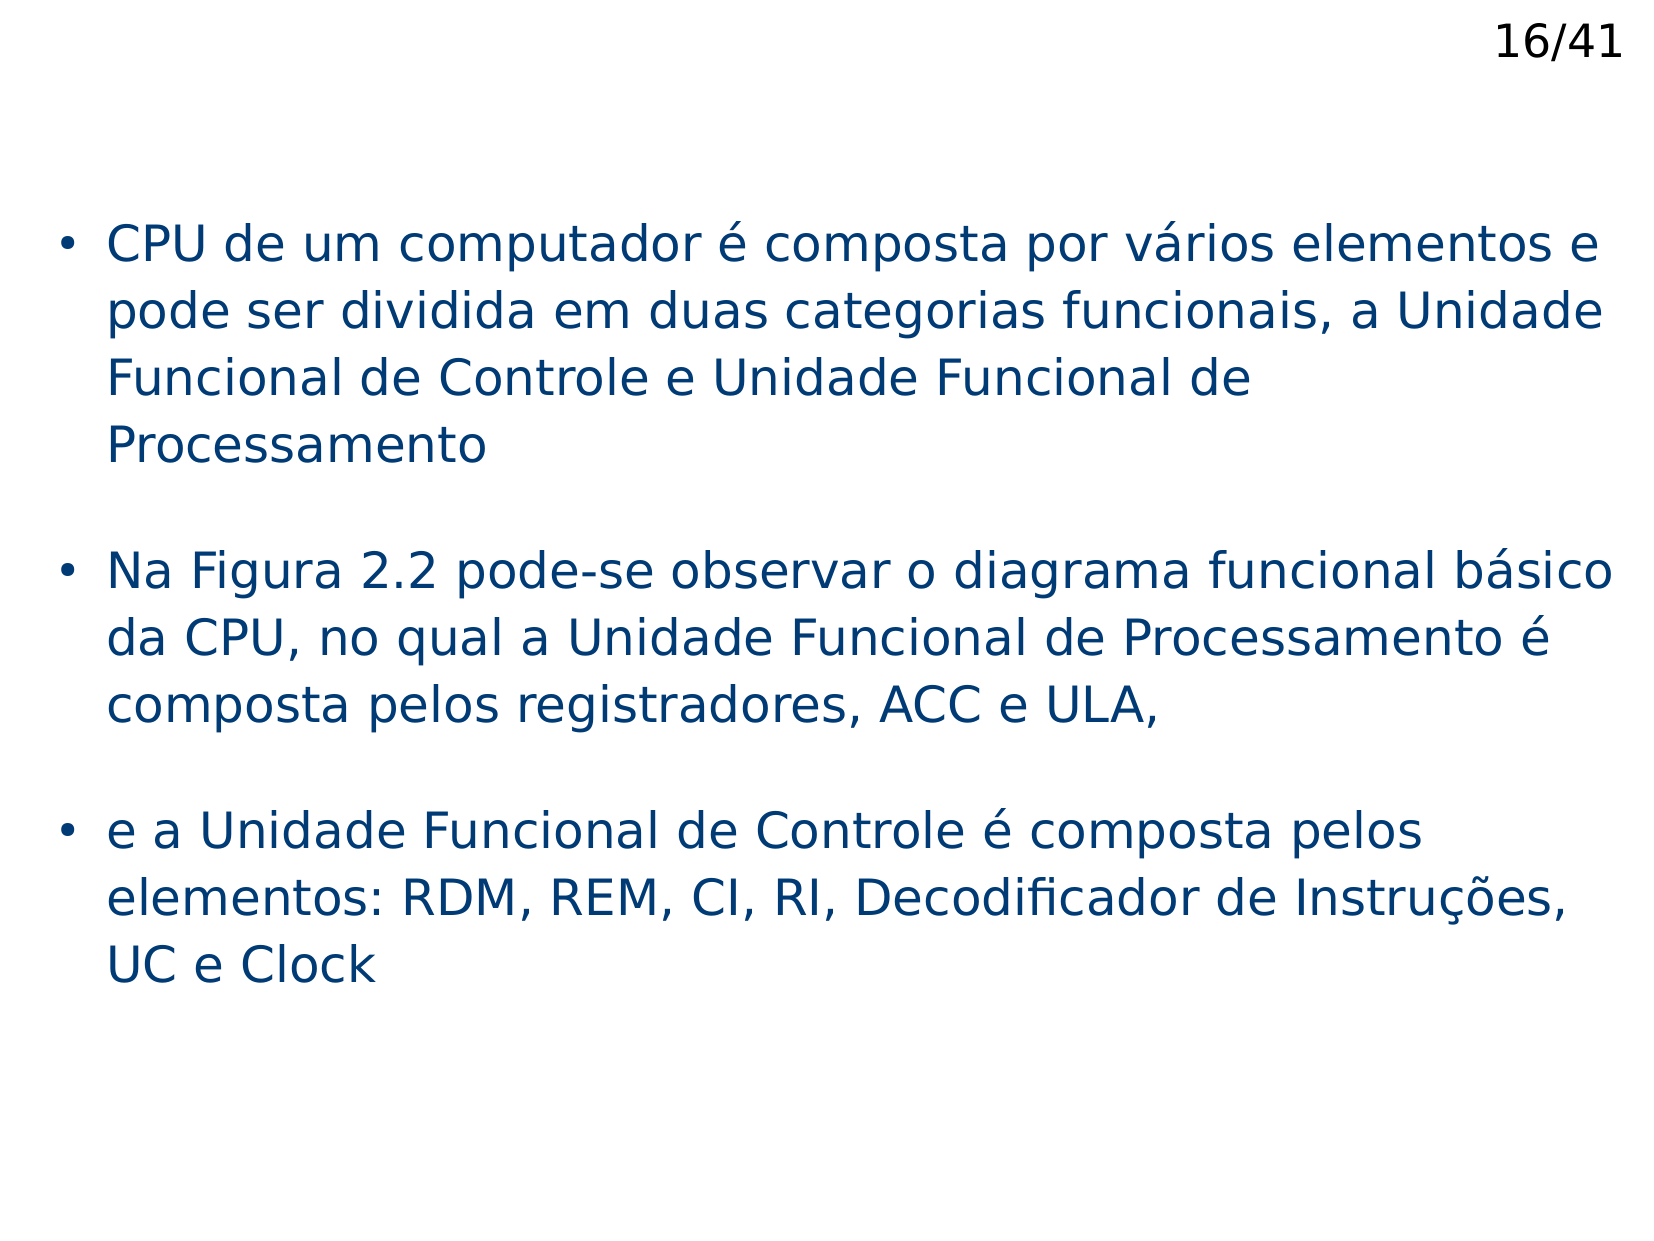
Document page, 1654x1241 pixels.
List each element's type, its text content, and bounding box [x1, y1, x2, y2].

list CPU de um computador é composta por vários elementos e pode ser dividida em duas categorias funcionais, a Unidade Funcional de Controle e Unidade Funcional de Processamento Na Figura 2.2 pode-se observar o diagrama funcional básico da CPU, no qual a Unidade Funcional de Processamento é composta pelos registradores, ACC e ULA, e a Unidade Funcional de Controle é composta pelos elementos: RDM, REM, CI, RI, Decodificador de Instruções, UC e Clock [59, 206, 1625, 1211]
